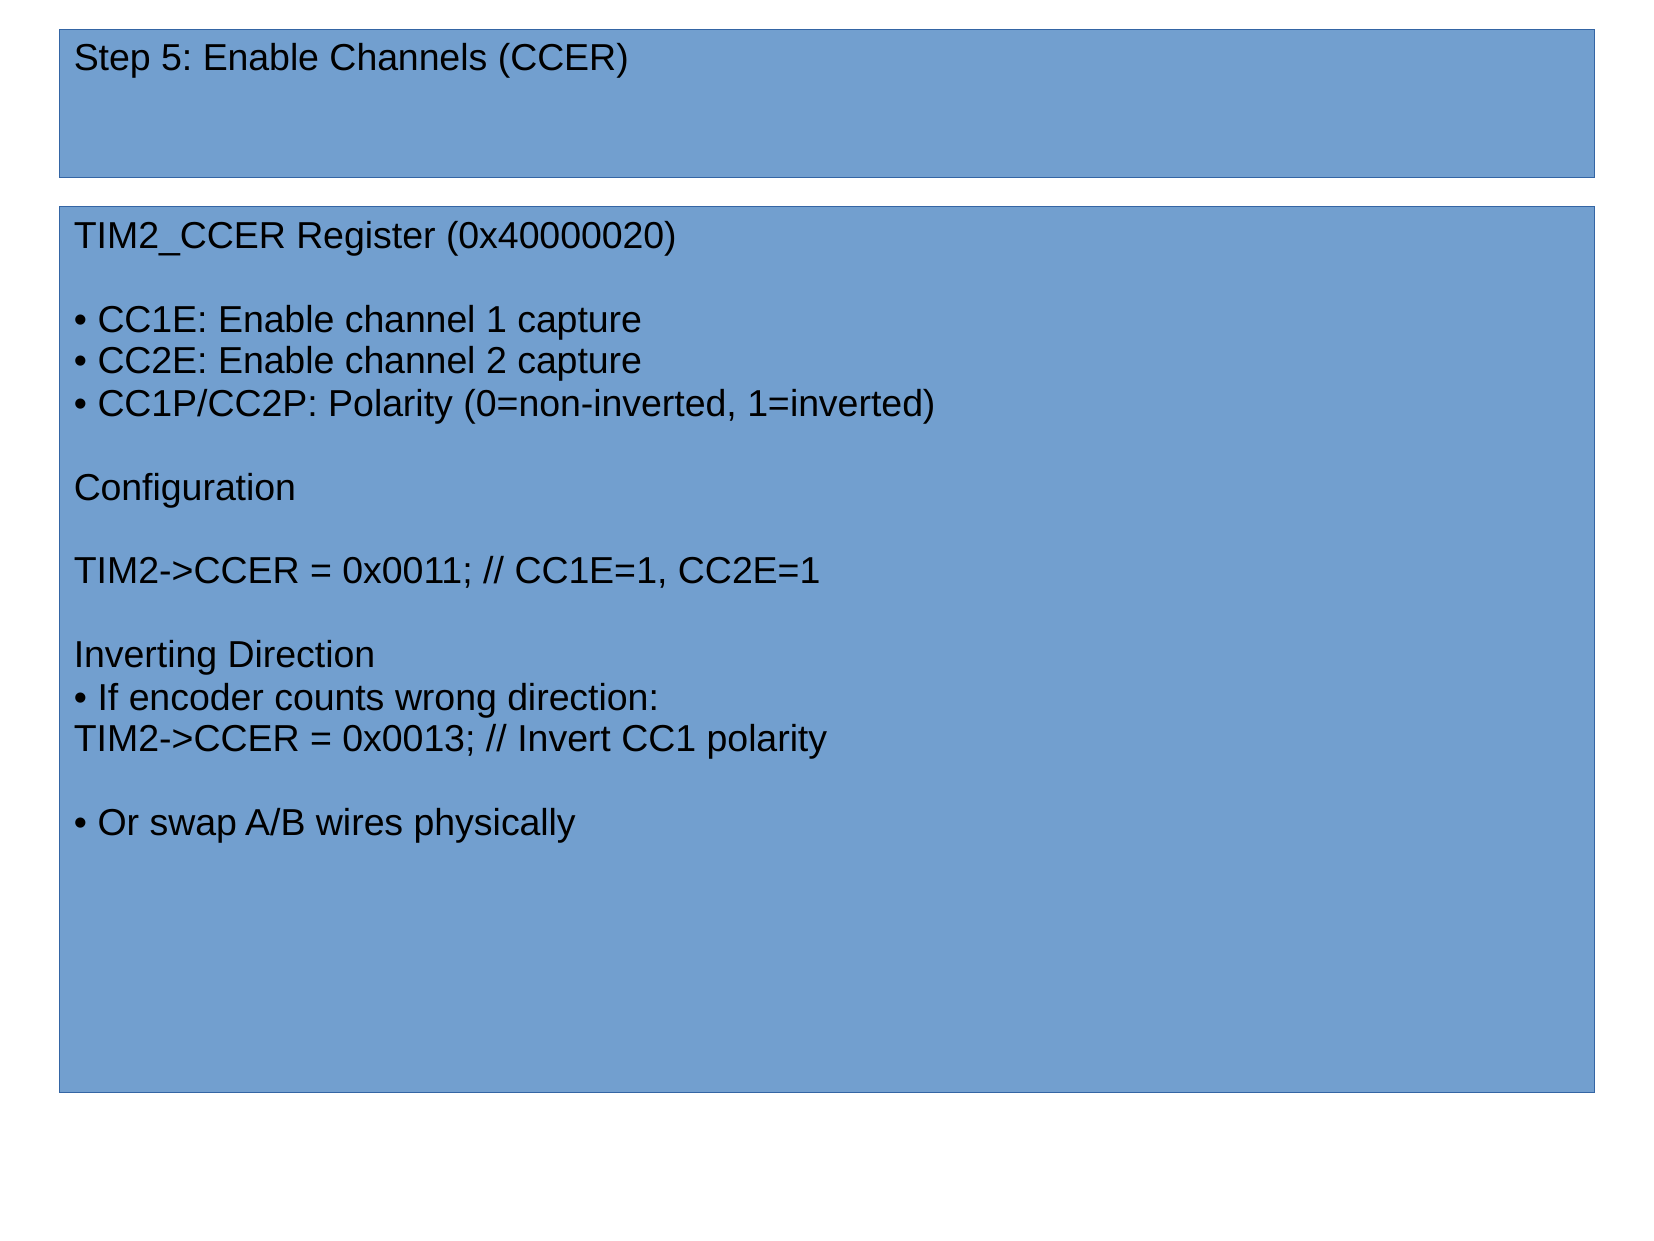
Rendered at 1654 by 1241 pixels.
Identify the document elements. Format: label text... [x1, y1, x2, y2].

text_box Step 5: Enable Channels (CCER) [59, 29, 1595, 178]
text_box TIM2_CCER Register (0x40000020) • CC1E: Enable channel 1 capture • CC2E: Enable channel 2 capture • CC1P/CC2P: Polarity (0=non-inverted, 1=inverted) Configuration TIM2->CCER = 0x0011; // CC1E=1, CC2E=1 Inverting Direction • If encoder counts wrong direction: TIM2->CCER = 0x0013; // Invert CC1 polarity • Or swap A/B wires physically [59, 206, 1595, 1093]
